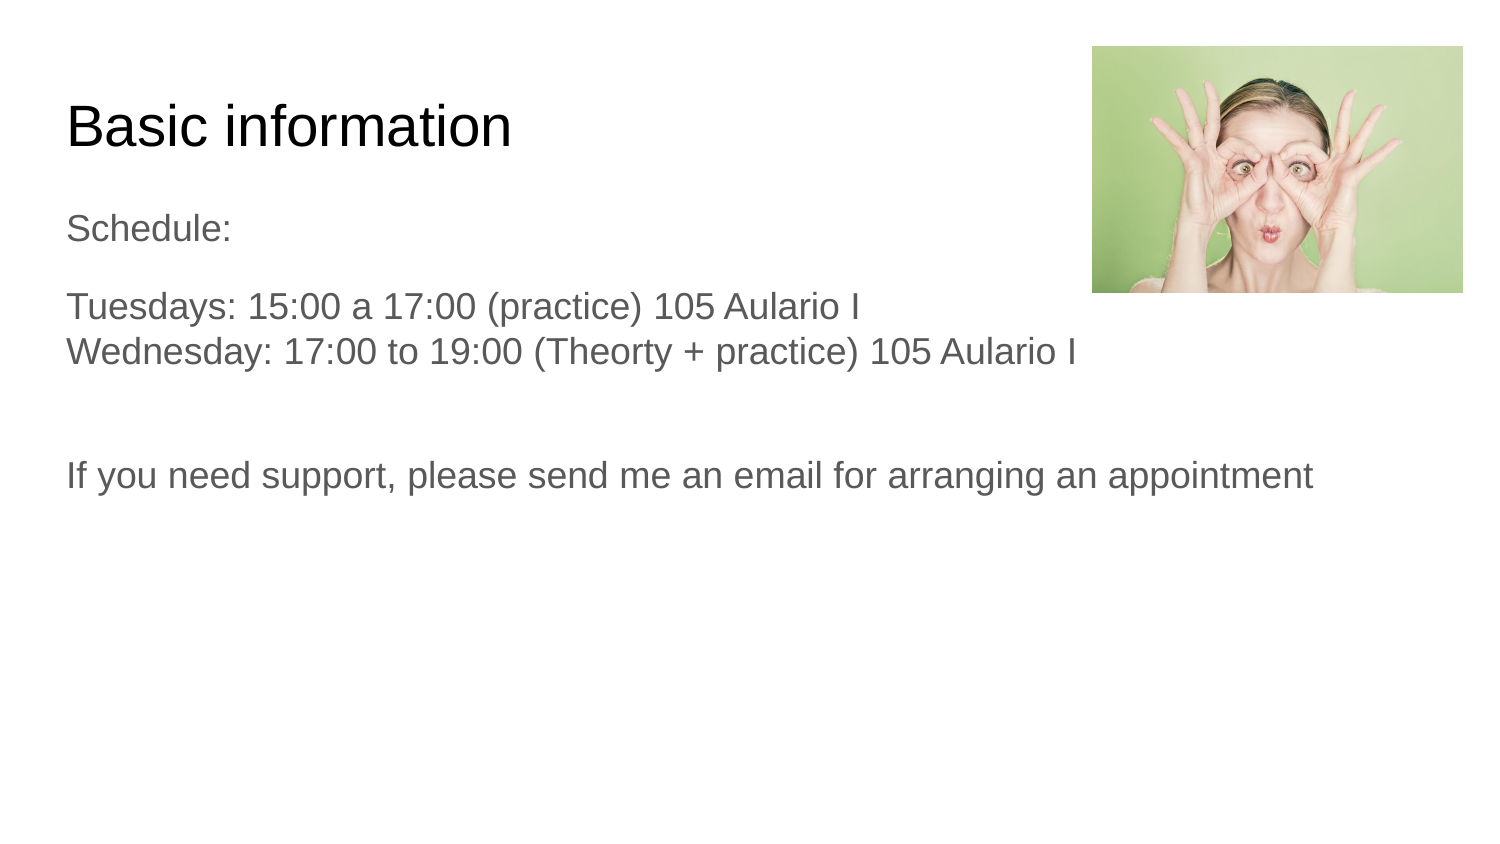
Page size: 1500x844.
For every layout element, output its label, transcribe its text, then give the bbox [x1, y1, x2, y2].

list Schedule: Tuesdays: 15:00 a 17:00 (practice) 105 Aulario I Wednesday: 17:00 to 19:00 (Theorty + practice) 105 Aulario I If you need support, please send me an email for arranging an appointment [51, 189, 1449, 571]
picture [1092, 46, 1463, 293]
title Basic information [51, 72, 1092, 167]
